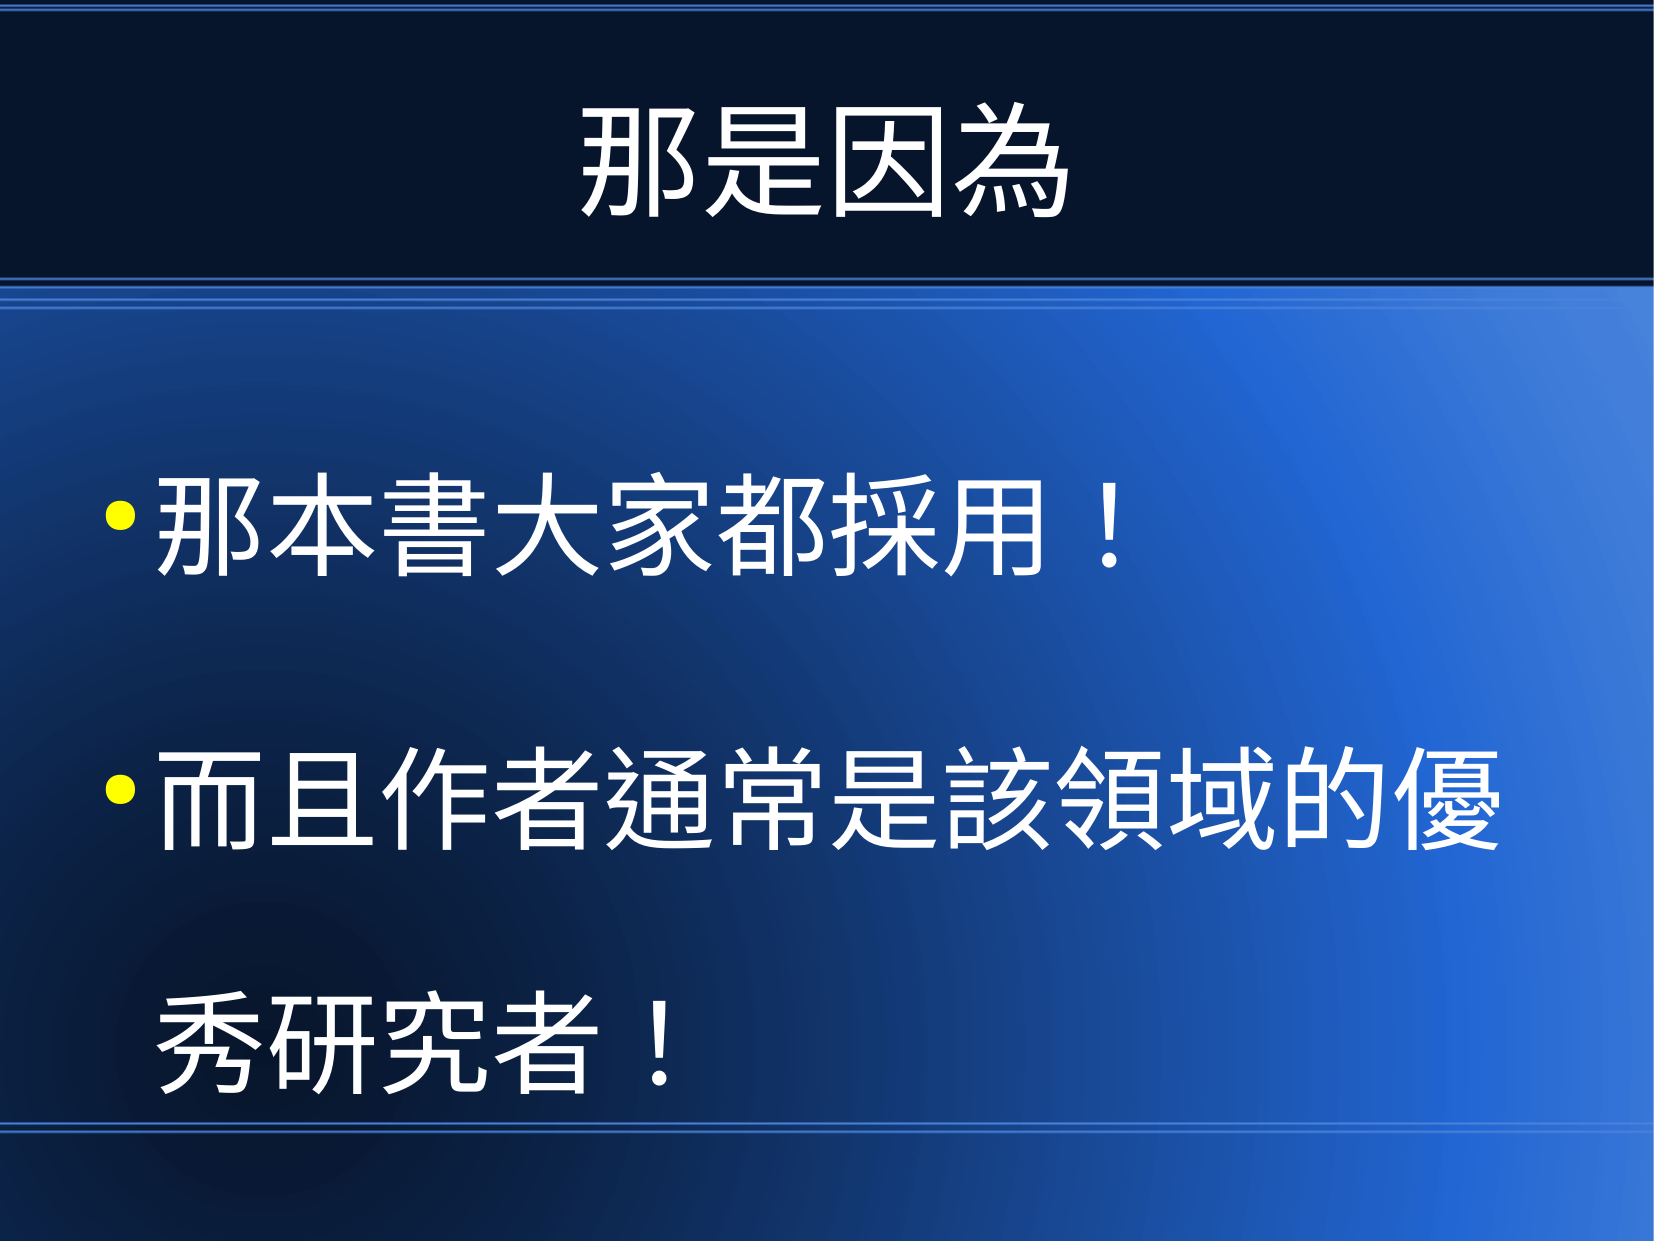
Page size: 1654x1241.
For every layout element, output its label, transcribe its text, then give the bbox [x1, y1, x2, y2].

list 那本書大家都採用！ 而且作者通常是該領域的優秀研究者！ [82, 355, 1571, 1241]
title 那是因為 [82, 49, 1571, 257]
picture [0, 0, 1654, 1241]
